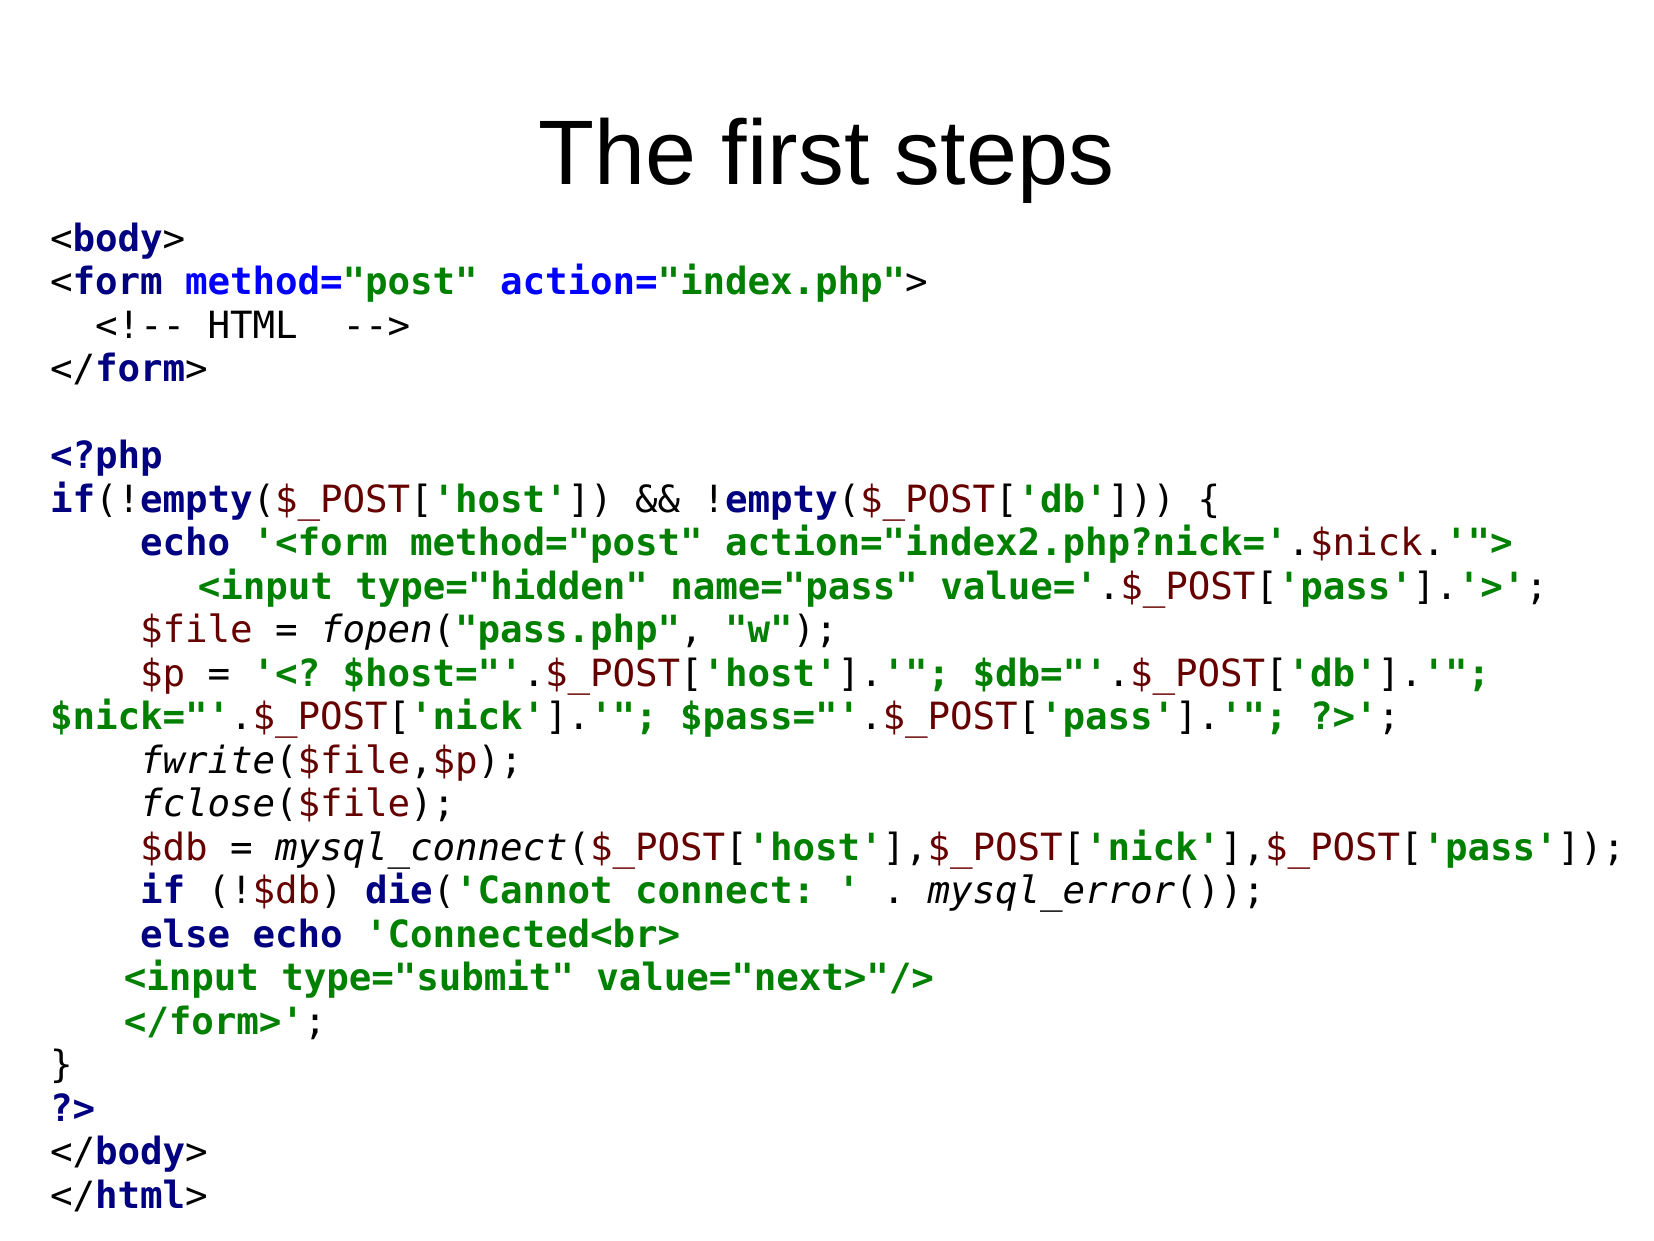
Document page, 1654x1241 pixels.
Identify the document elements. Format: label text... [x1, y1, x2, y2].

text_box <body> <form method="post" action="index.php"> <!-- HTML --> </form> <?php if(!empty($_POST['host']) && !empty($_POST['db'])) { echo '<form method="post" action="index2.php?nick='.$nick.'"> <input type="hidden" name="pass" value='.$_POST['pass'].'>'; $file = fopen("pass.php", "w"); $p = '<? $host="'.$_POST['host'].'"; $db="'.$_POST['db'].'"; $nick="'.$_POST['nick'].'"; $pass="'.$_POST['pass'].'"; ?>'; fwrite($file,$p); fclose($file); $db = mysql_connect($_POST['host'],$_POST['nick'],$_POST['pass']); if (!$db) die('Cannot connect: ' . mysql_error()); else echo 'Connected<br> <input type="submit" value="next>"/> </form>'; } ?> </body> </html> [35, 208, 1654, 1241]
title The first steps [82, 49, 1571, 208]
